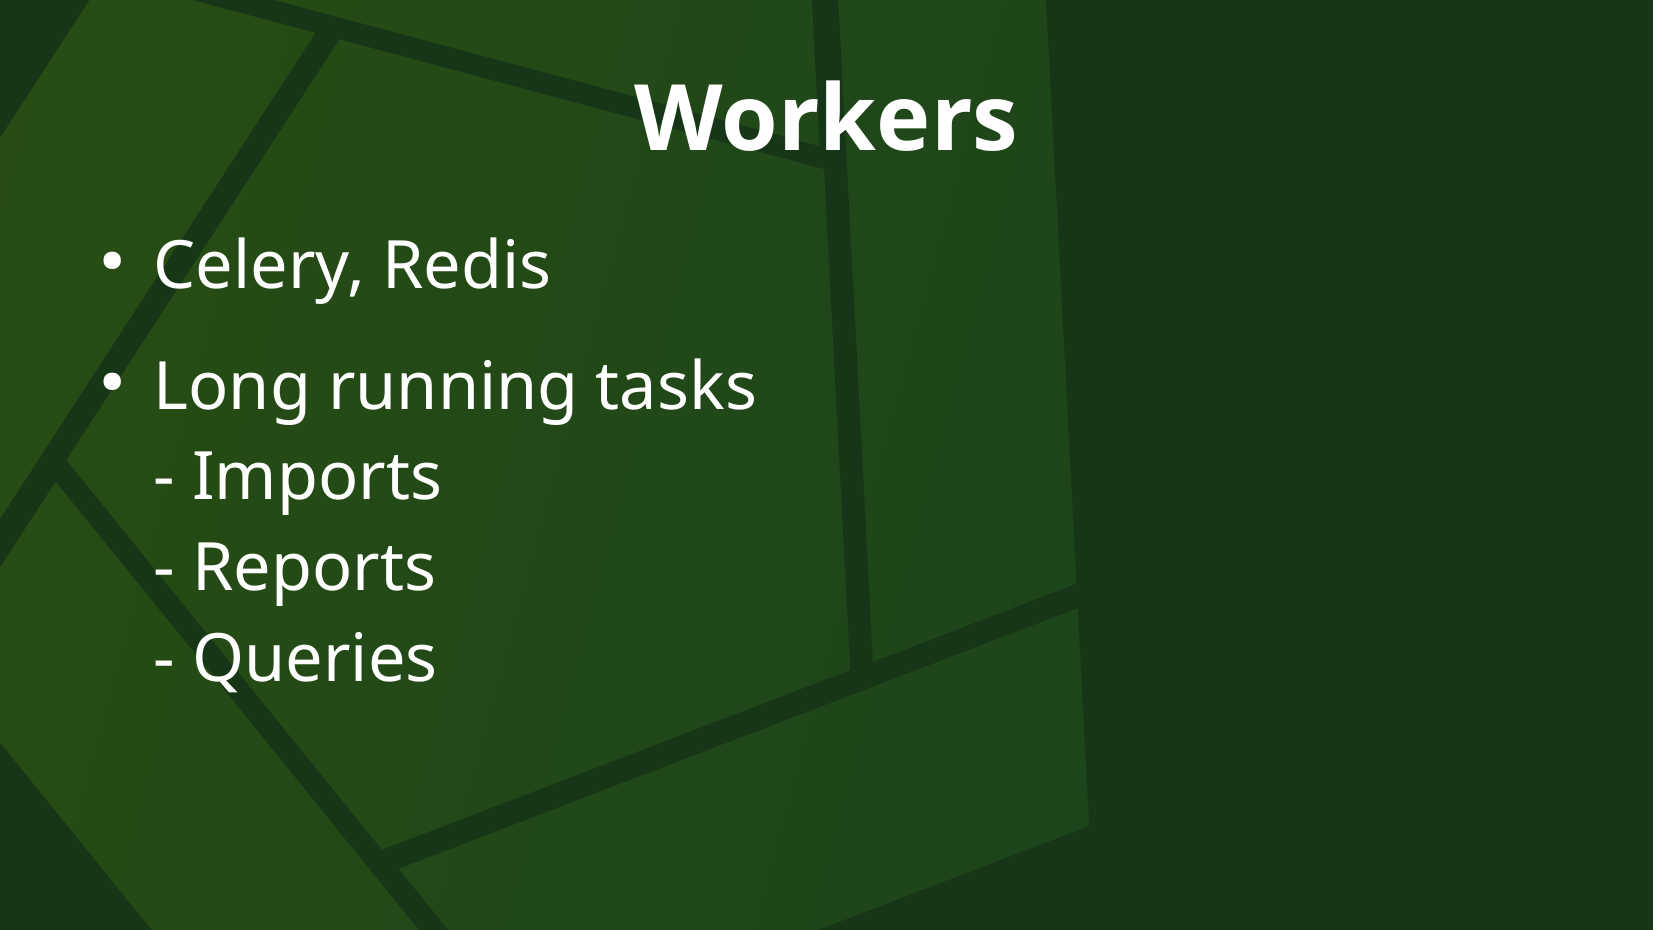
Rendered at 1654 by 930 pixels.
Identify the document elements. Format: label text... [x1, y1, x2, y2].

list Celery, Redis Long running tasks - Imports - Reports - Queries [82, 217, 1571, 757]
title Workers [82, 37, 1571, 193]
